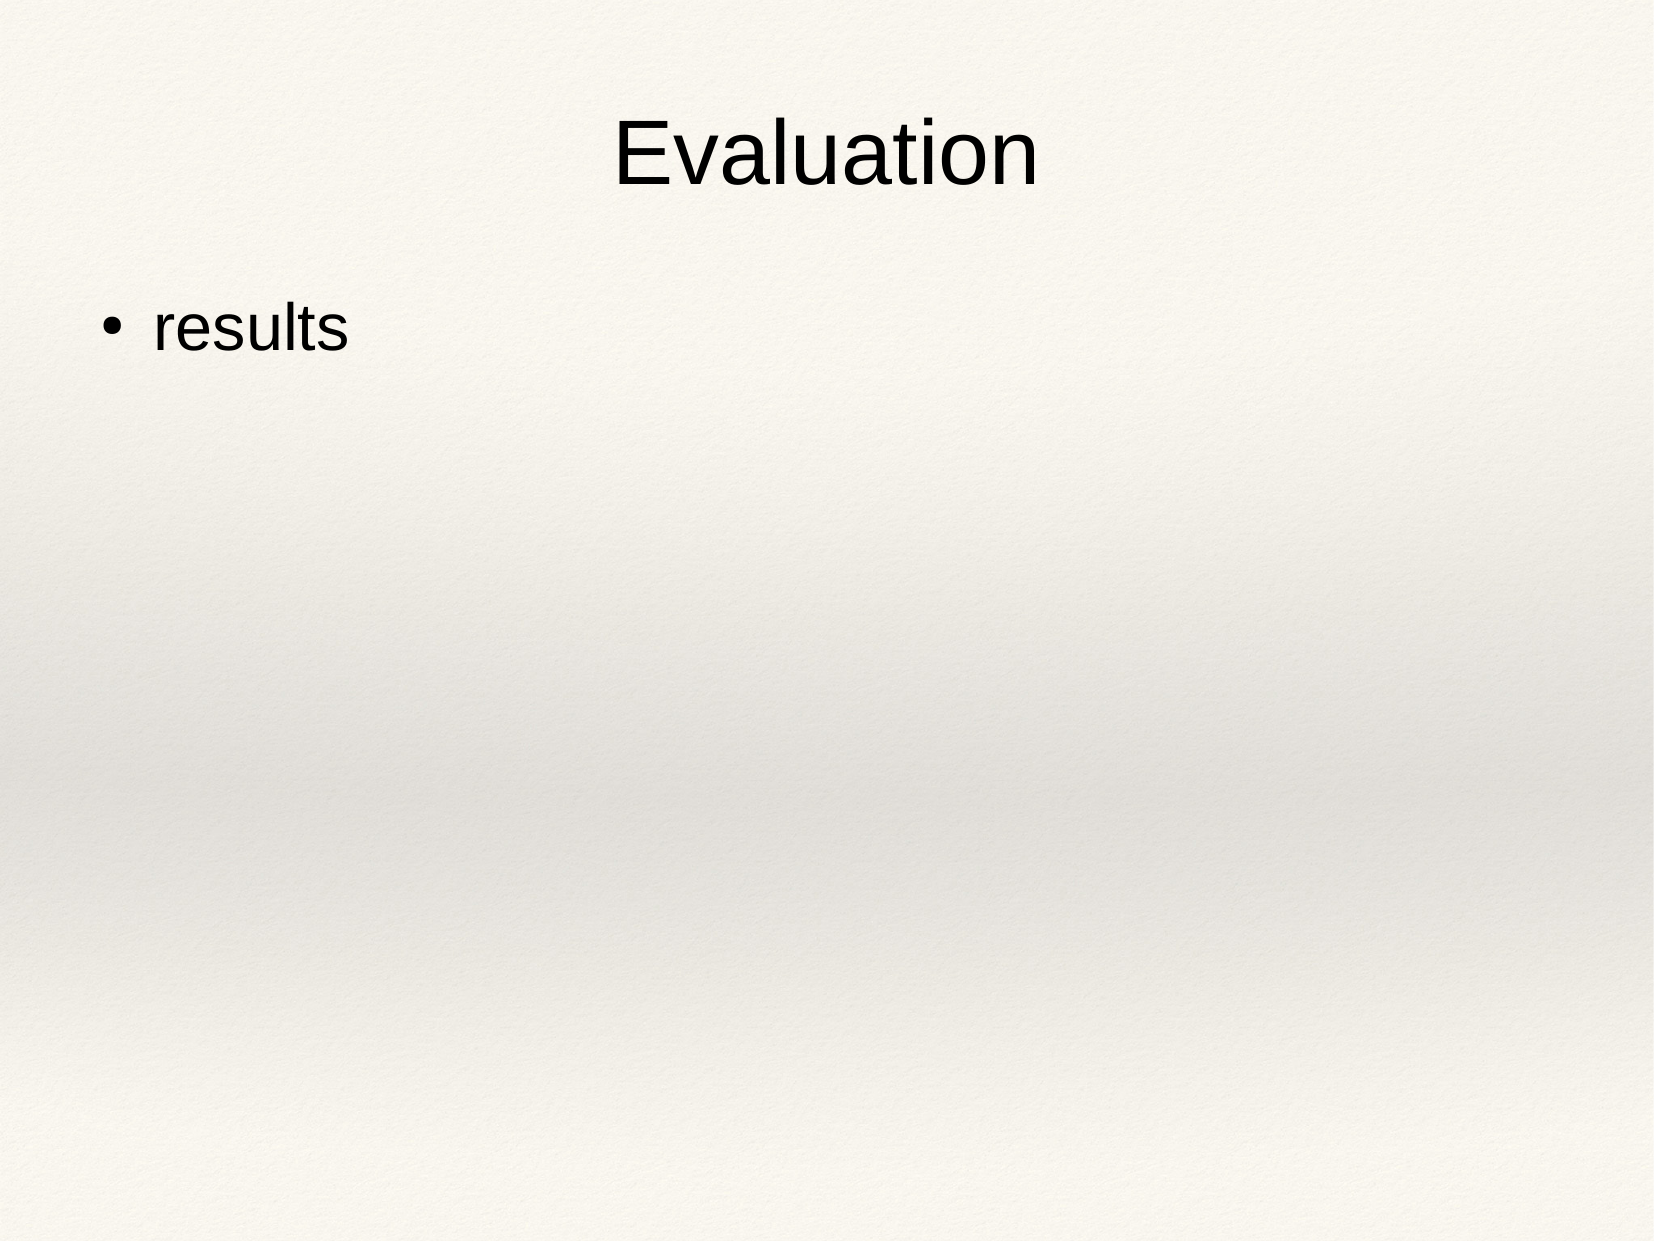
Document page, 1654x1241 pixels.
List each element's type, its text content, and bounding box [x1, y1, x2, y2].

picture [0, 0, 1654, 1241]
title Evaluation [82, 49, 1571, 257]
list results [82, 290, 1571, 1010]
